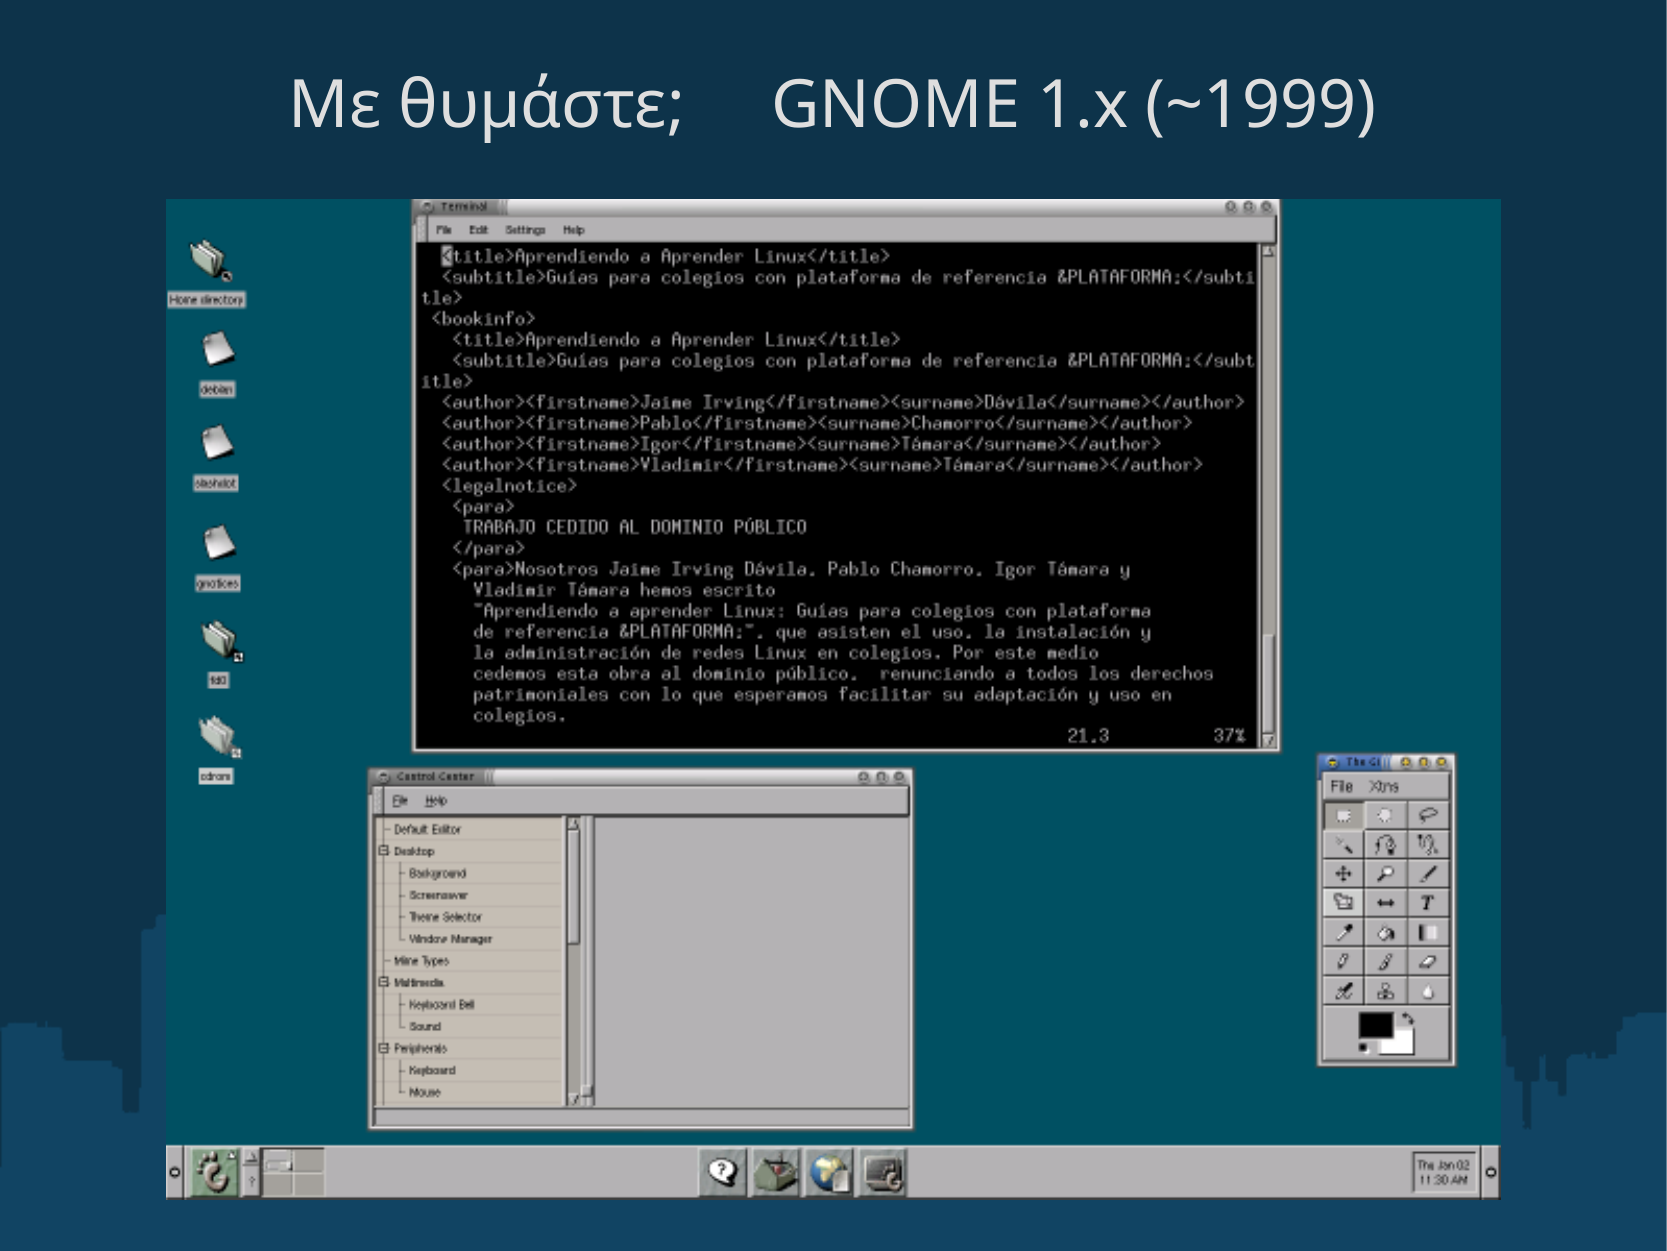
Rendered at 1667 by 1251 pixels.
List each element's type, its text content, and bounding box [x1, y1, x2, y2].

picture [0, 0, 1667, 1251]
title Με θυμάστε; GNOME 1.x (~1999) [40, 66, 1627, 167]
